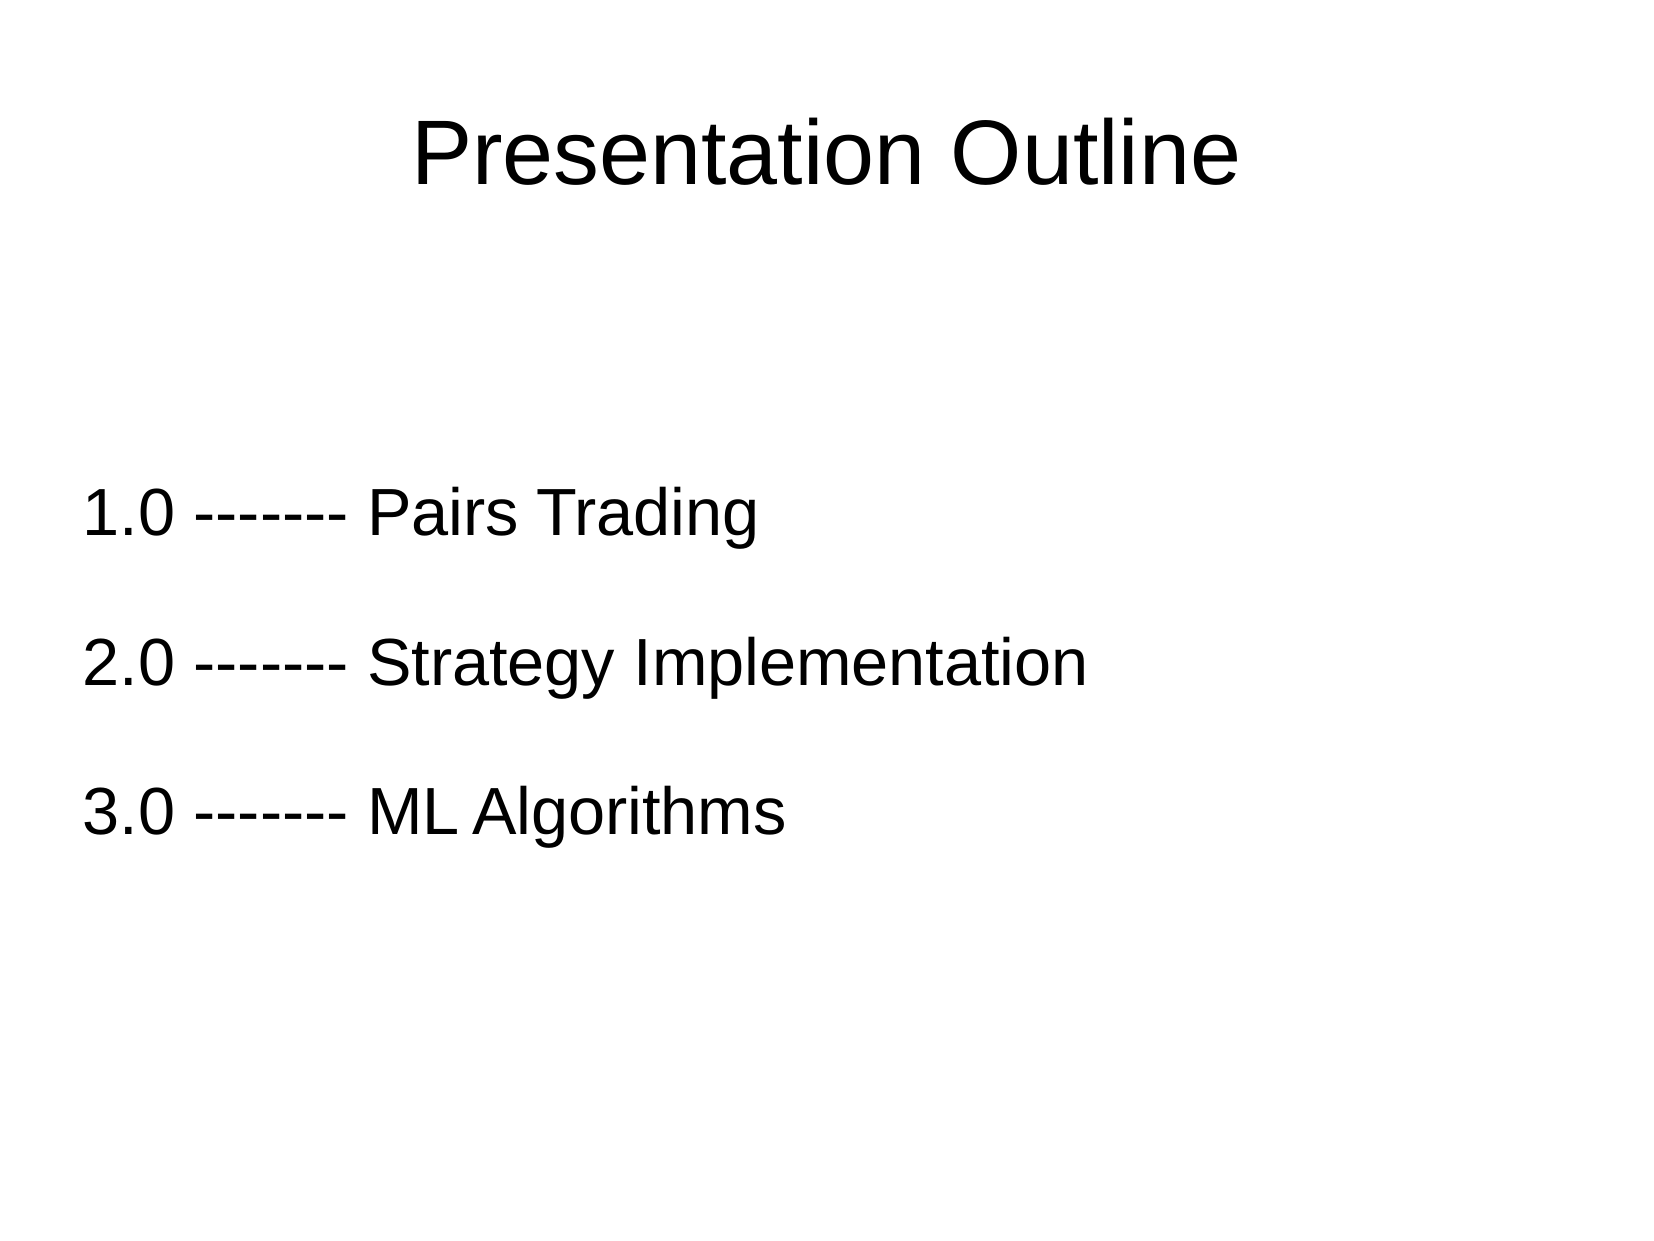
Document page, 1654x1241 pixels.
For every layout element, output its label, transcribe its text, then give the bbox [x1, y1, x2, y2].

subtitle 1.0 ------- Pairs Trading 2.0 ------- Strategy Implementation 3.0 ------- ML Algorithms [82, 290, 1571, 1109]
title Presentation Outline [82, 49, 1571, 257]
